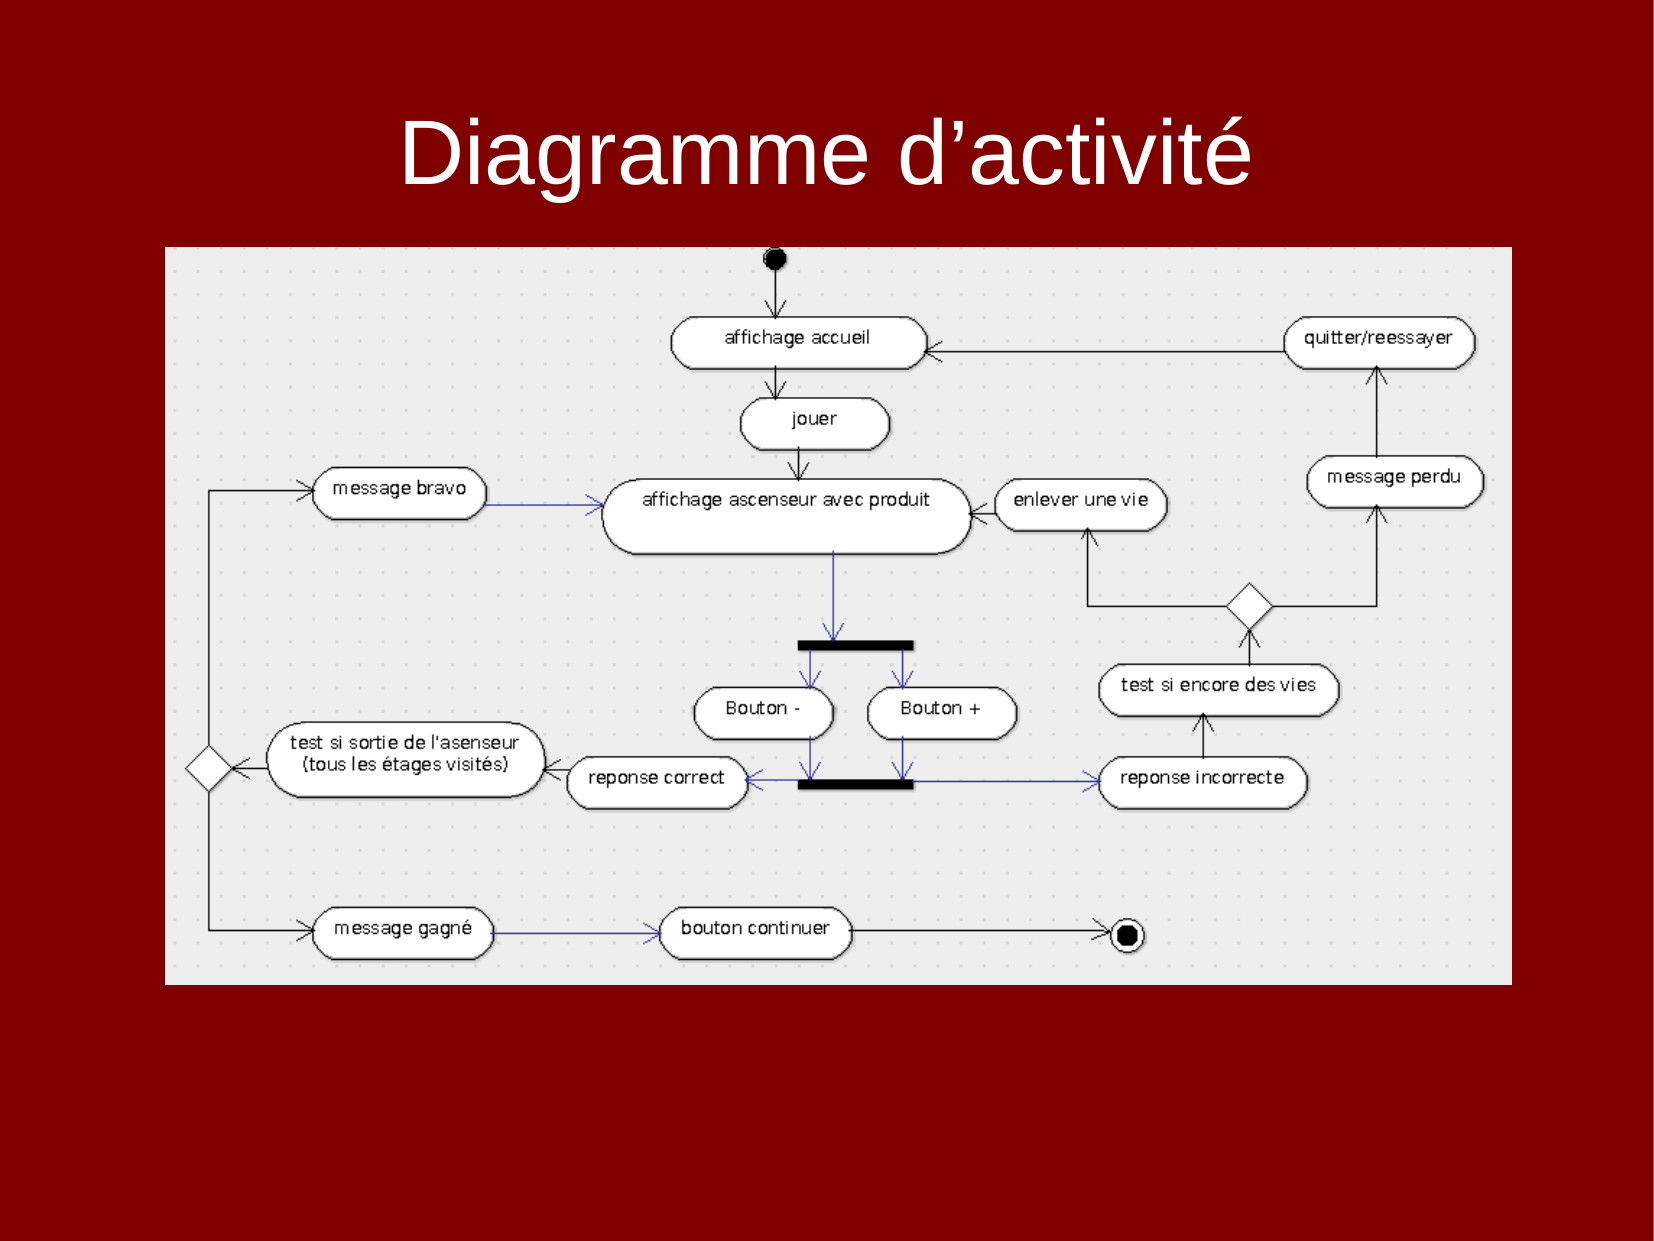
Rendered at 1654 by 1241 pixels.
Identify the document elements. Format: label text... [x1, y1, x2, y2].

picture [0, 0, 1654, 1241]
title Diagramme d’activité [82, 49, 1571, 257]
